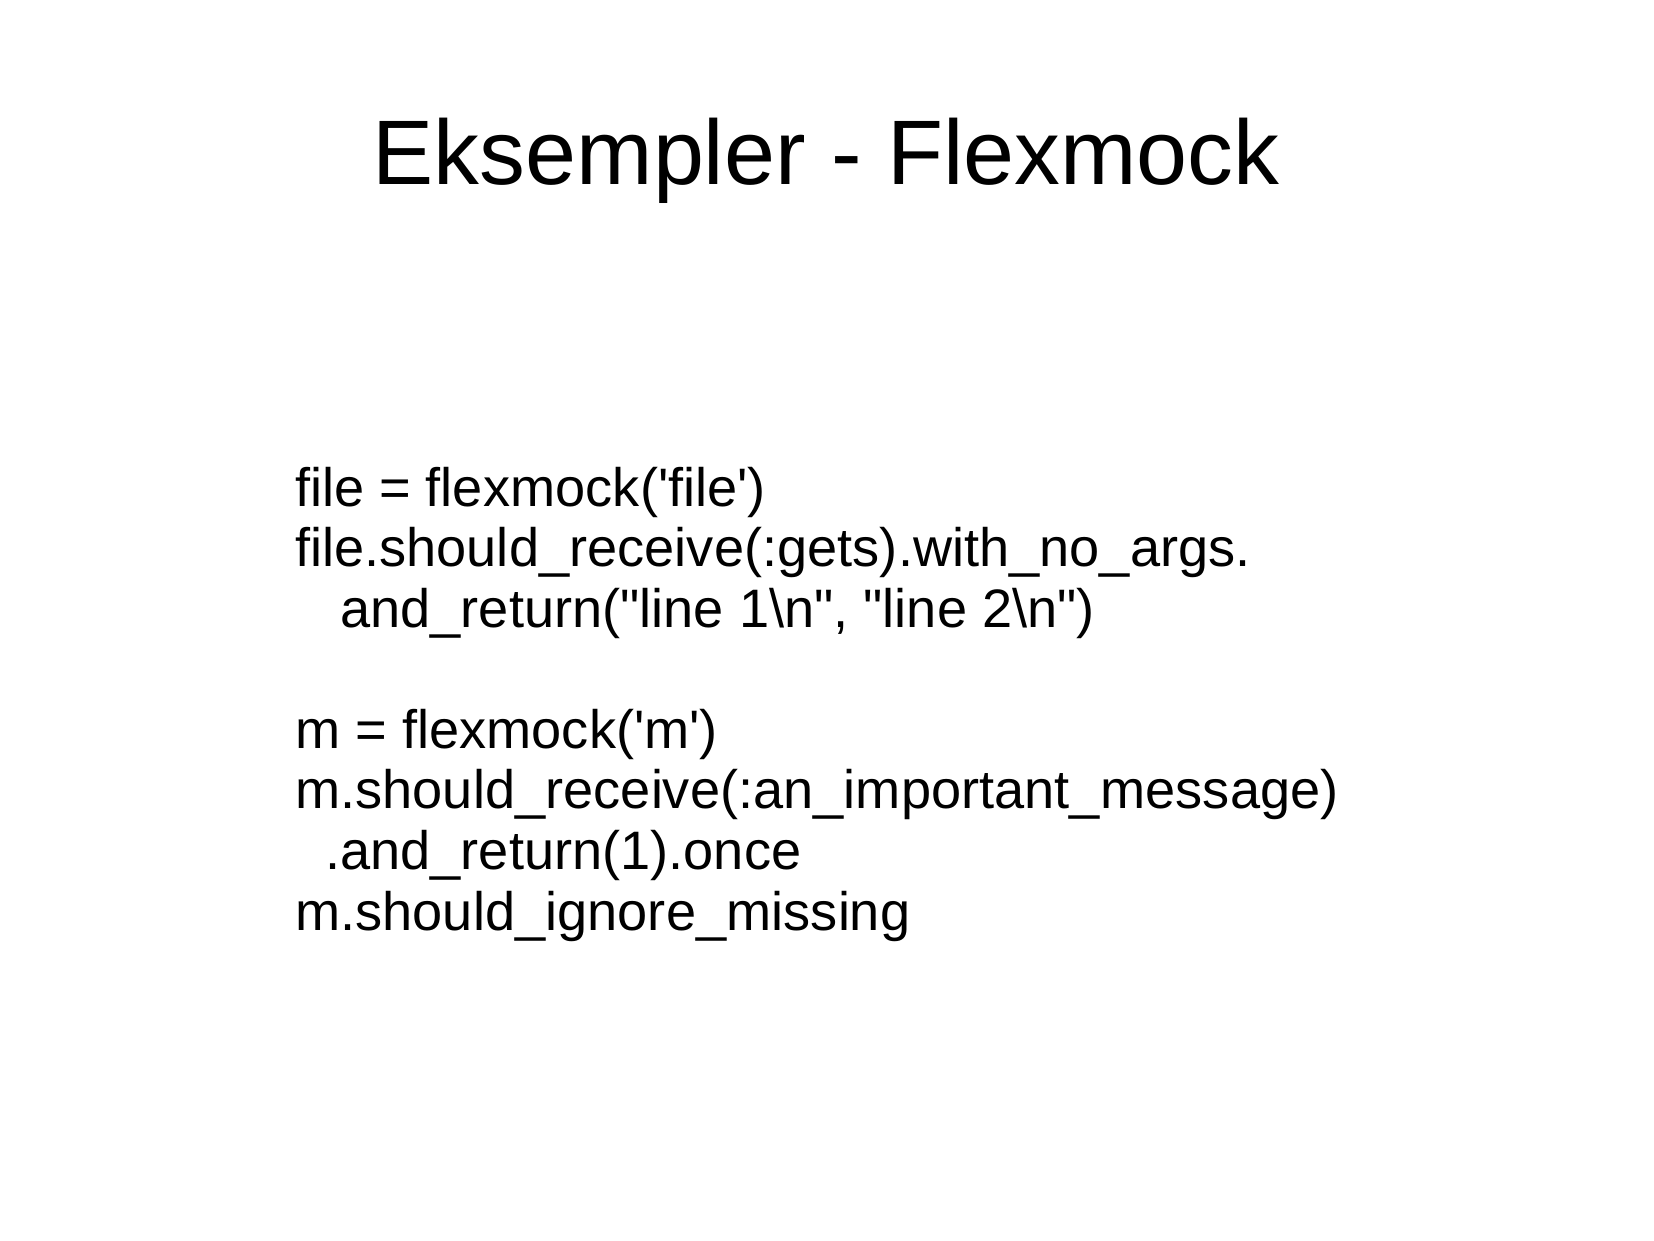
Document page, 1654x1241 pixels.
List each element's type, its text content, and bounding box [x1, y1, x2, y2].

subtitle file = flexmock('file') file.should_receive(:gets).with_no_args. and_return("line 1\n", "line 2\n") m = flexmock('m') m.should_receive(:an_important_message) .and_return(1).once m.should_ignore_missing [295, 290, 1571, 1109]
title Eksempler - Flexmock [82, 49, 1571, 257]
